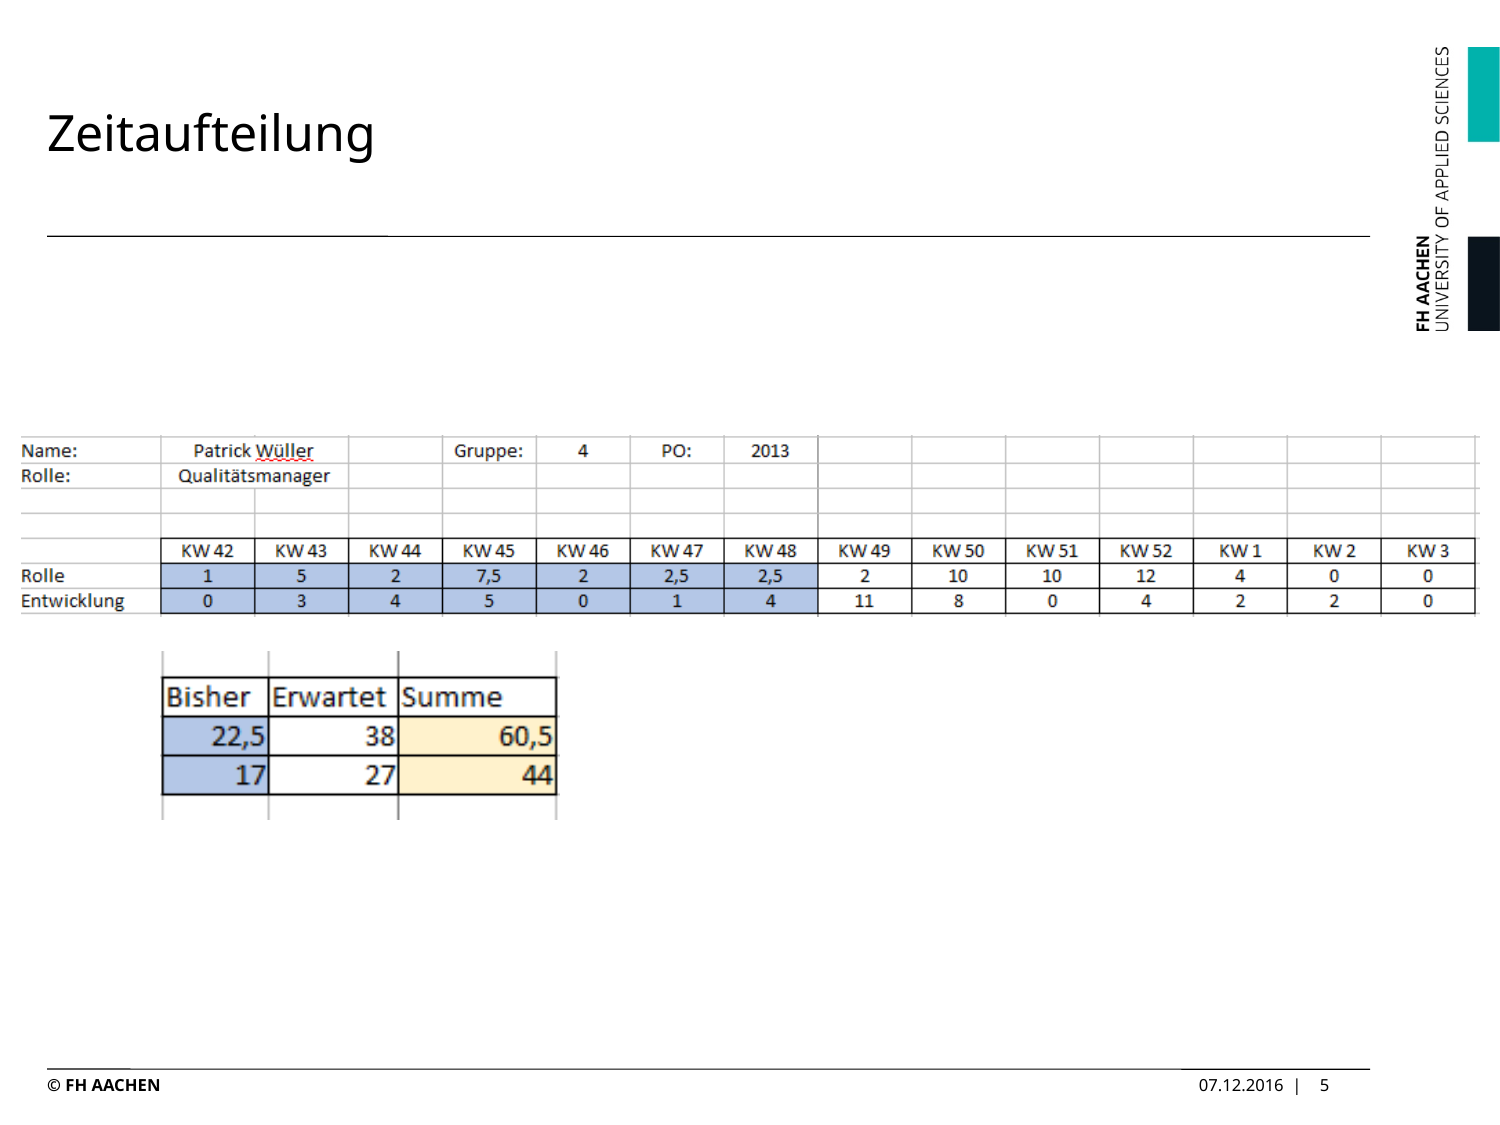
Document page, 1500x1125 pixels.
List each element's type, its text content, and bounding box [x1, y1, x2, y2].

slide_number <Nummer> [1319, 1074, 1369, 1095]
footer © FH AACHEN [47, 1074, 988, 1095]
picture [21, 435, 1480, 617]
title Zeitaufteilung [47, 101, 1371, 220]
picture [160, 651, 560, 820]
slide_number 07.12.2016 | [1198, 1074, 1319, 1095]
picture [1404, 47, 1500, 331]
